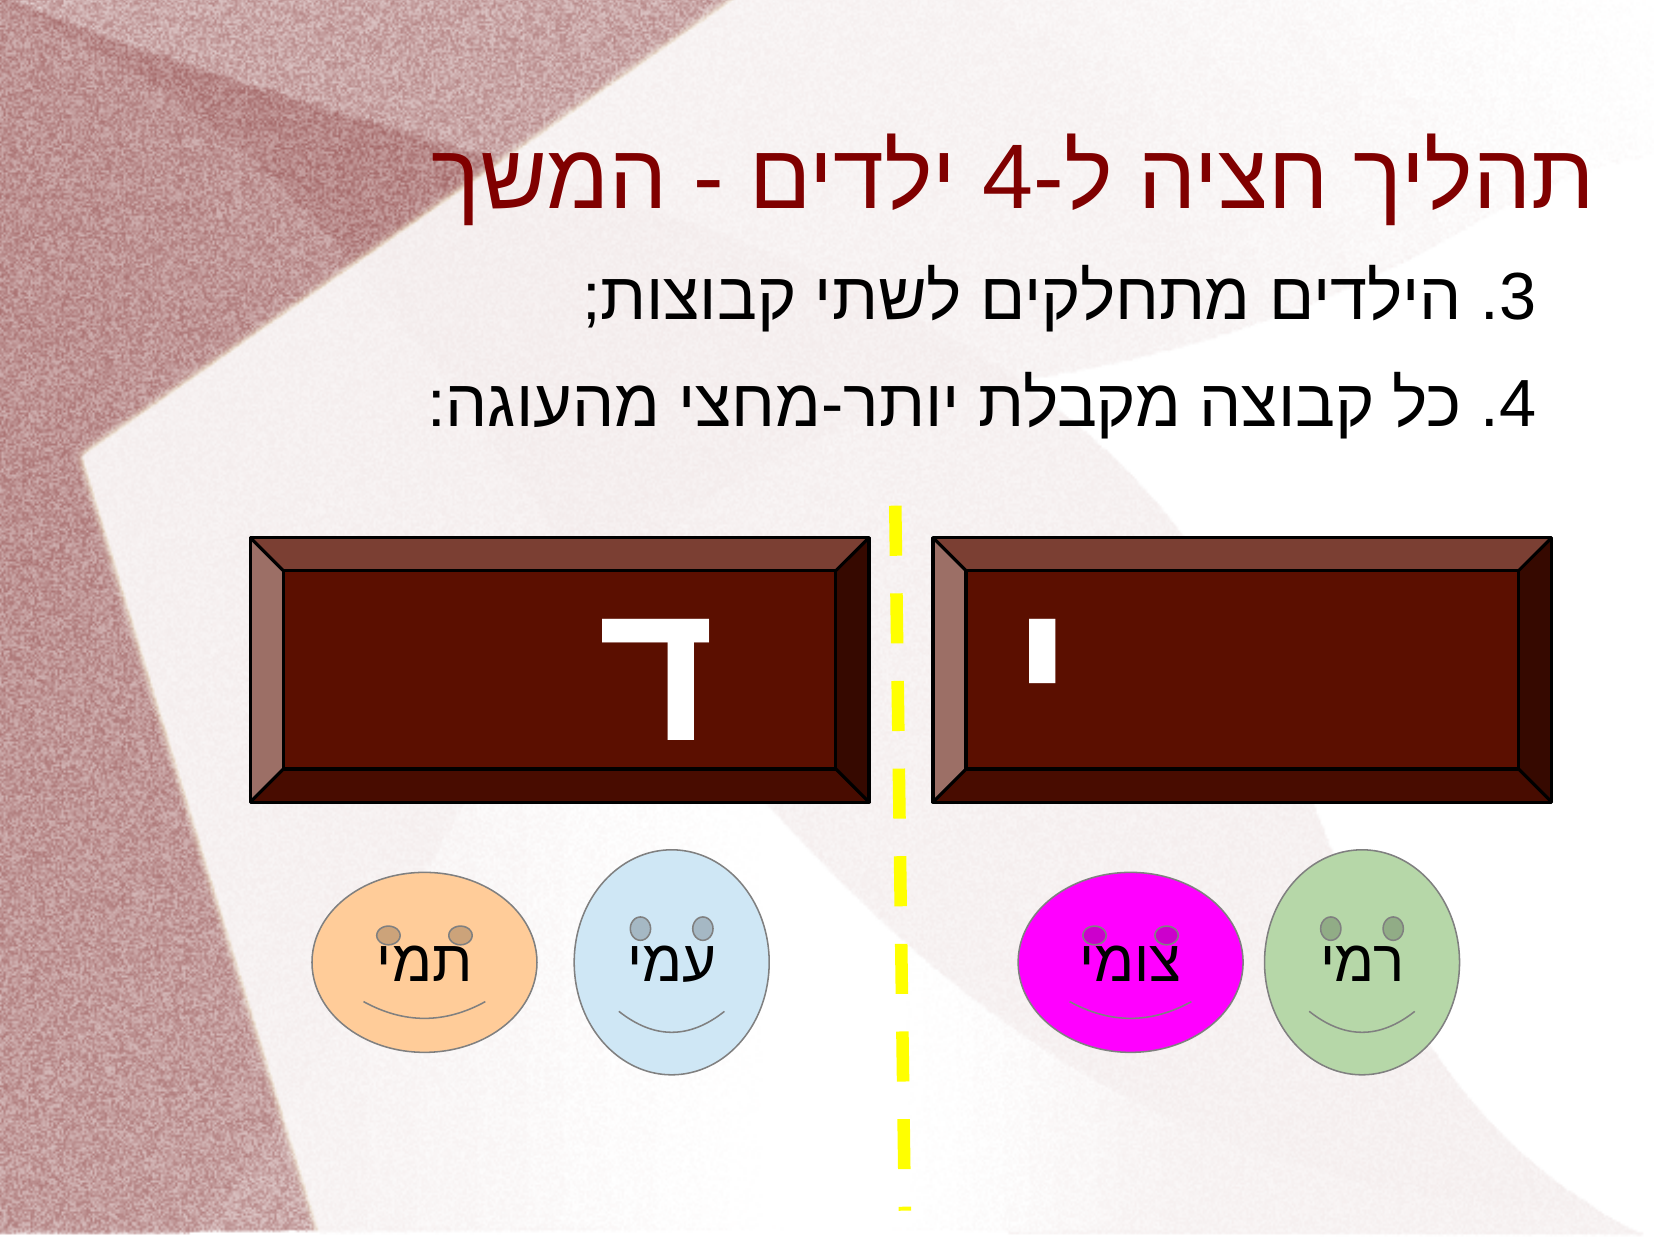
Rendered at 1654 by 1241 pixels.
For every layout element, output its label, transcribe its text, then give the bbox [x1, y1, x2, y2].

text_box 3. הילדים מתחלקים לשתי קבוצות; [288, 245, 1552, 352]
text_box תמי [311, 872, 537, 1053]
text_box [770, 537, 869, 803]
text_box י [997, 525, 1184, 815]
text_box [251, 571, 583, 803]
text_box [1184, 537, 1552, 803]
text_box ד [583, 525, 770, 815]
text_box [934, 571, 997, 803]
text_box צומי [1018, 872, 1244, 1053]
text_box 4. כל קבוצה מקבלת יותר-מחצי מהעוגה: [288, 352, 1552, 459]
text_box רמי [1264, 849, 1460, 1075]
picture [0, 0, 1654, 1241]
text_box עמי [574, 849, 770, 1075]
title תהליך חציה ל-4 ילדים - המשך [273, 71, 1596, 279]
